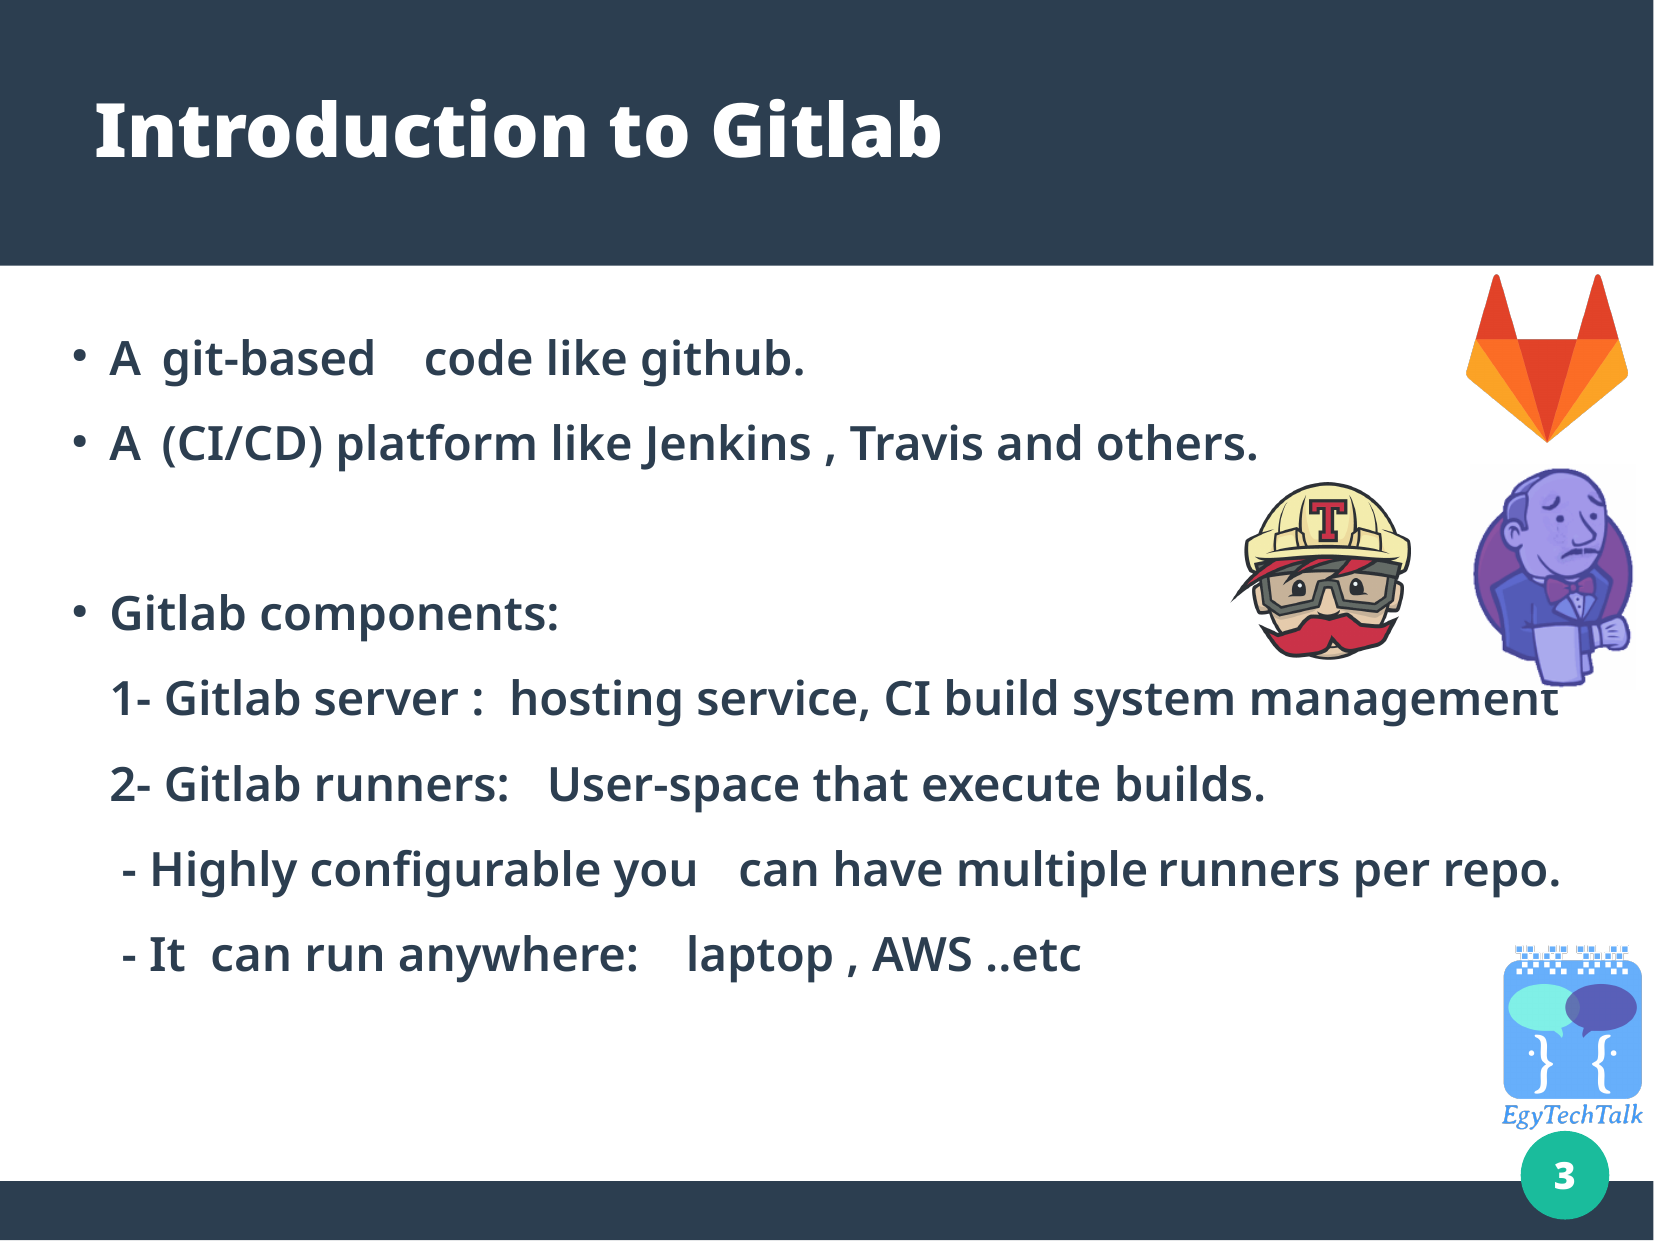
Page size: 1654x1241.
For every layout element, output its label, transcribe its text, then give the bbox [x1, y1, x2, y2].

list A git-based code like github. A (CI/CD) platform like Jenkins , Travis and others. Gitlab components: 1- Gitlab server : hosting service, CI build system management 2- Gitlab runners: User-space that execute builds. - Highly configurable you can have multiple runners per repo. - It can run anywhere: laptop , AWS ..etc [59, 324, 1595, 1152]
picture [1470, 464, 1636, 691]
title Introduction to Gitlab [59, 49, 1595, 207]
picture [1494, 945, 1651, 1131]
picture [1466, 267, 1628, 450]
picture [1230, 482, 1411, 661]
